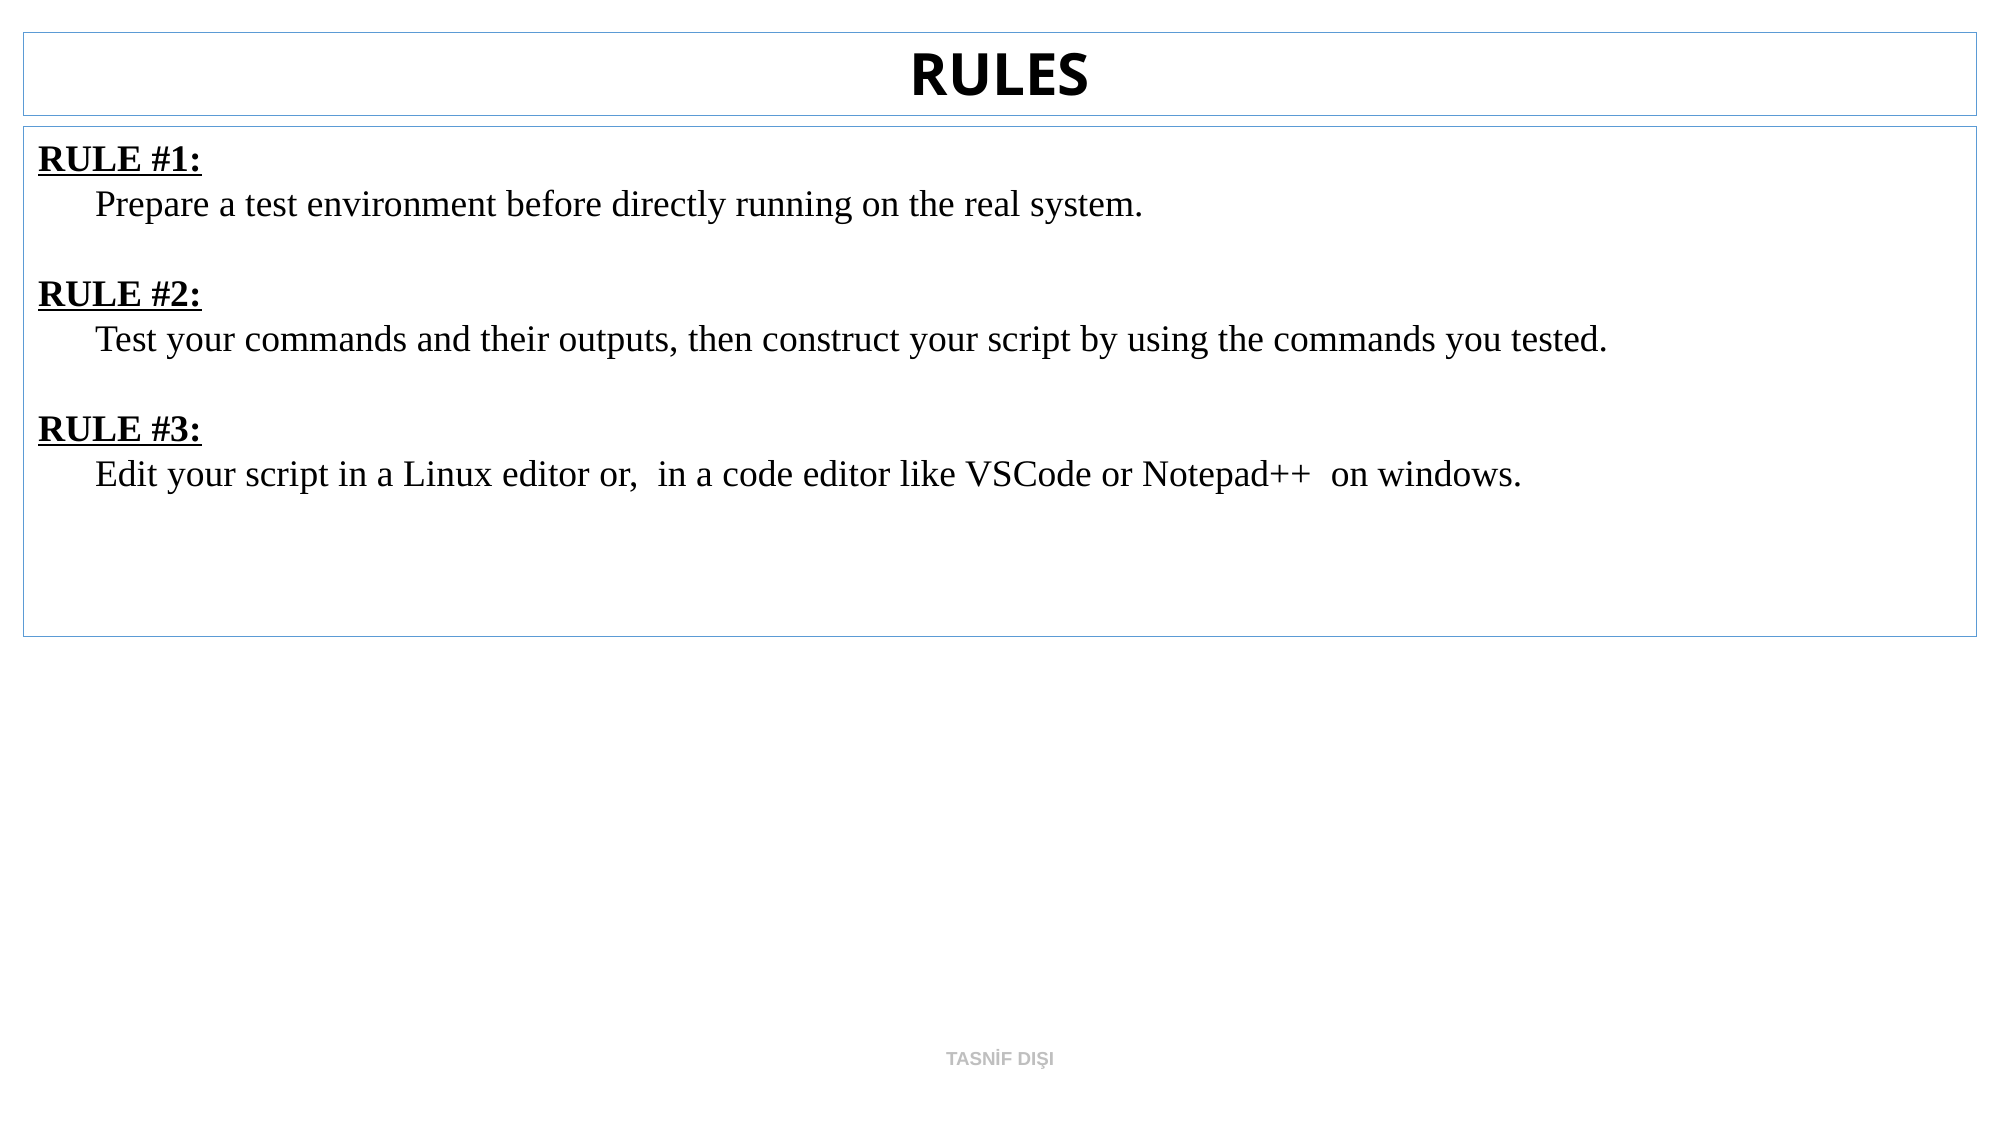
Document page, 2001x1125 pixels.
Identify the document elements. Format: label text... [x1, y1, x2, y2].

title RULES [23, 32, 1977, 116]
footer TASNİF DIŞI [0, 1042, 2000, 1103]
text_box RULE #1: Prepare a test environment before directly running on the real system. RULE #2: Test your commands and their outputs, then construct your script by using the commands you tested. RULE #3: Edit your script in a Linux editor or, in a code editor like VSCode or Notepad++ on windows. [23, 126, 1977, 637]
